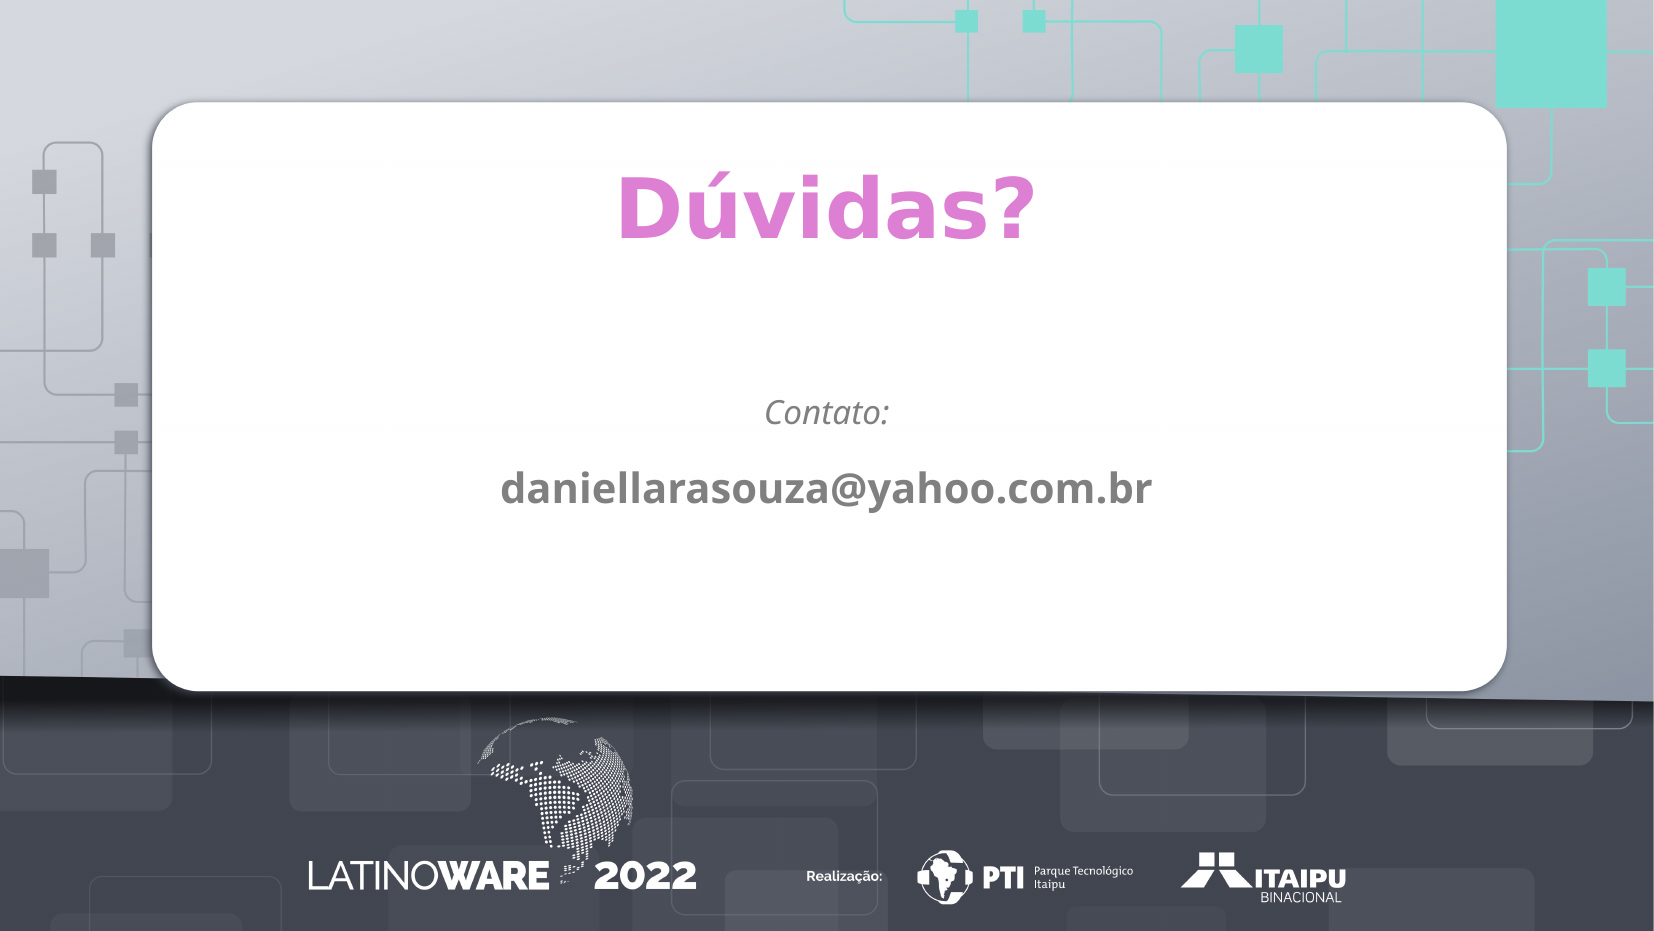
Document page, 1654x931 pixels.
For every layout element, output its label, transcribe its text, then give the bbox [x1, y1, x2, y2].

picture [0, 0, 1654, 931]
text_box Contato: [478, 383, 1176, 454]
text_box Dúvidas? [94, 147, 1559, 323]
text_box daniellarasouza@yahoo.com.br [478, 454, 1176, 566]
